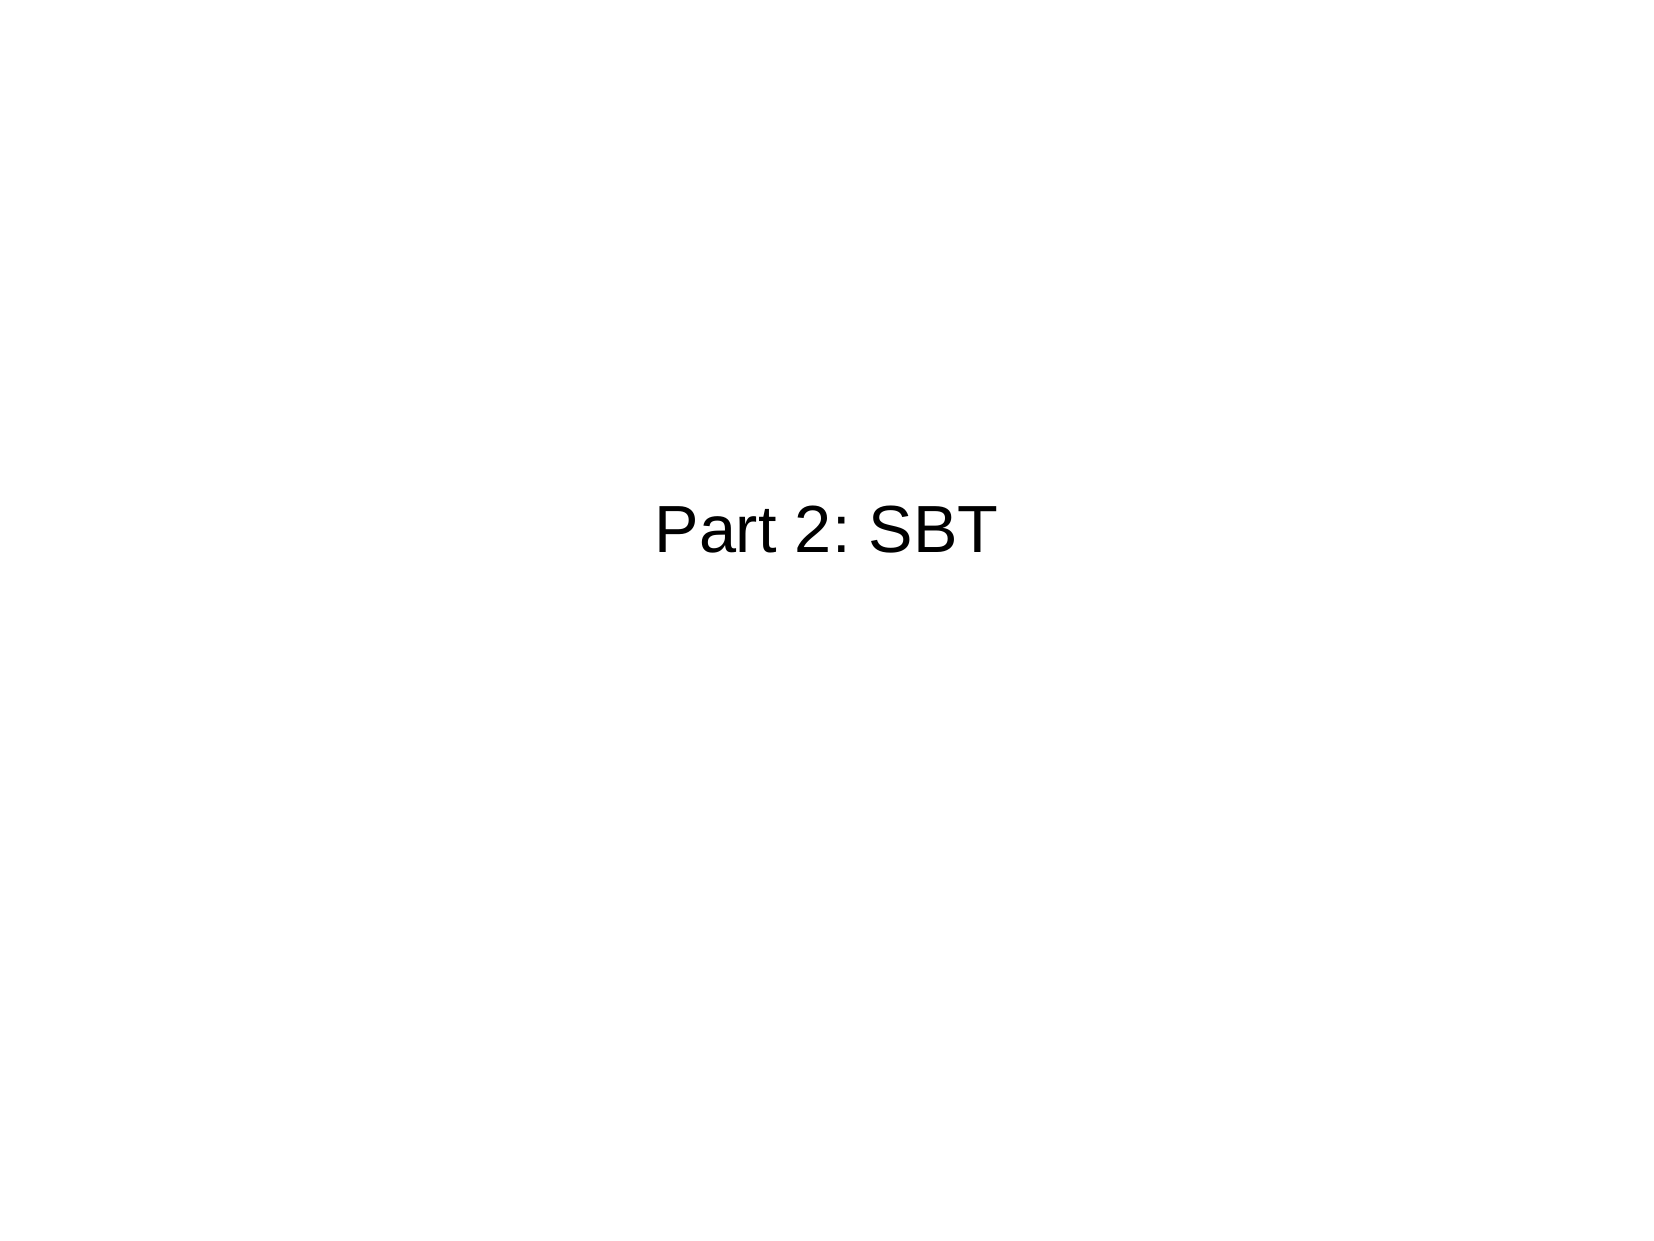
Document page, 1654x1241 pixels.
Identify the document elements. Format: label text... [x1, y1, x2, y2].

subtitle Part 2: SBT [82, 49, 1571, 1010]
